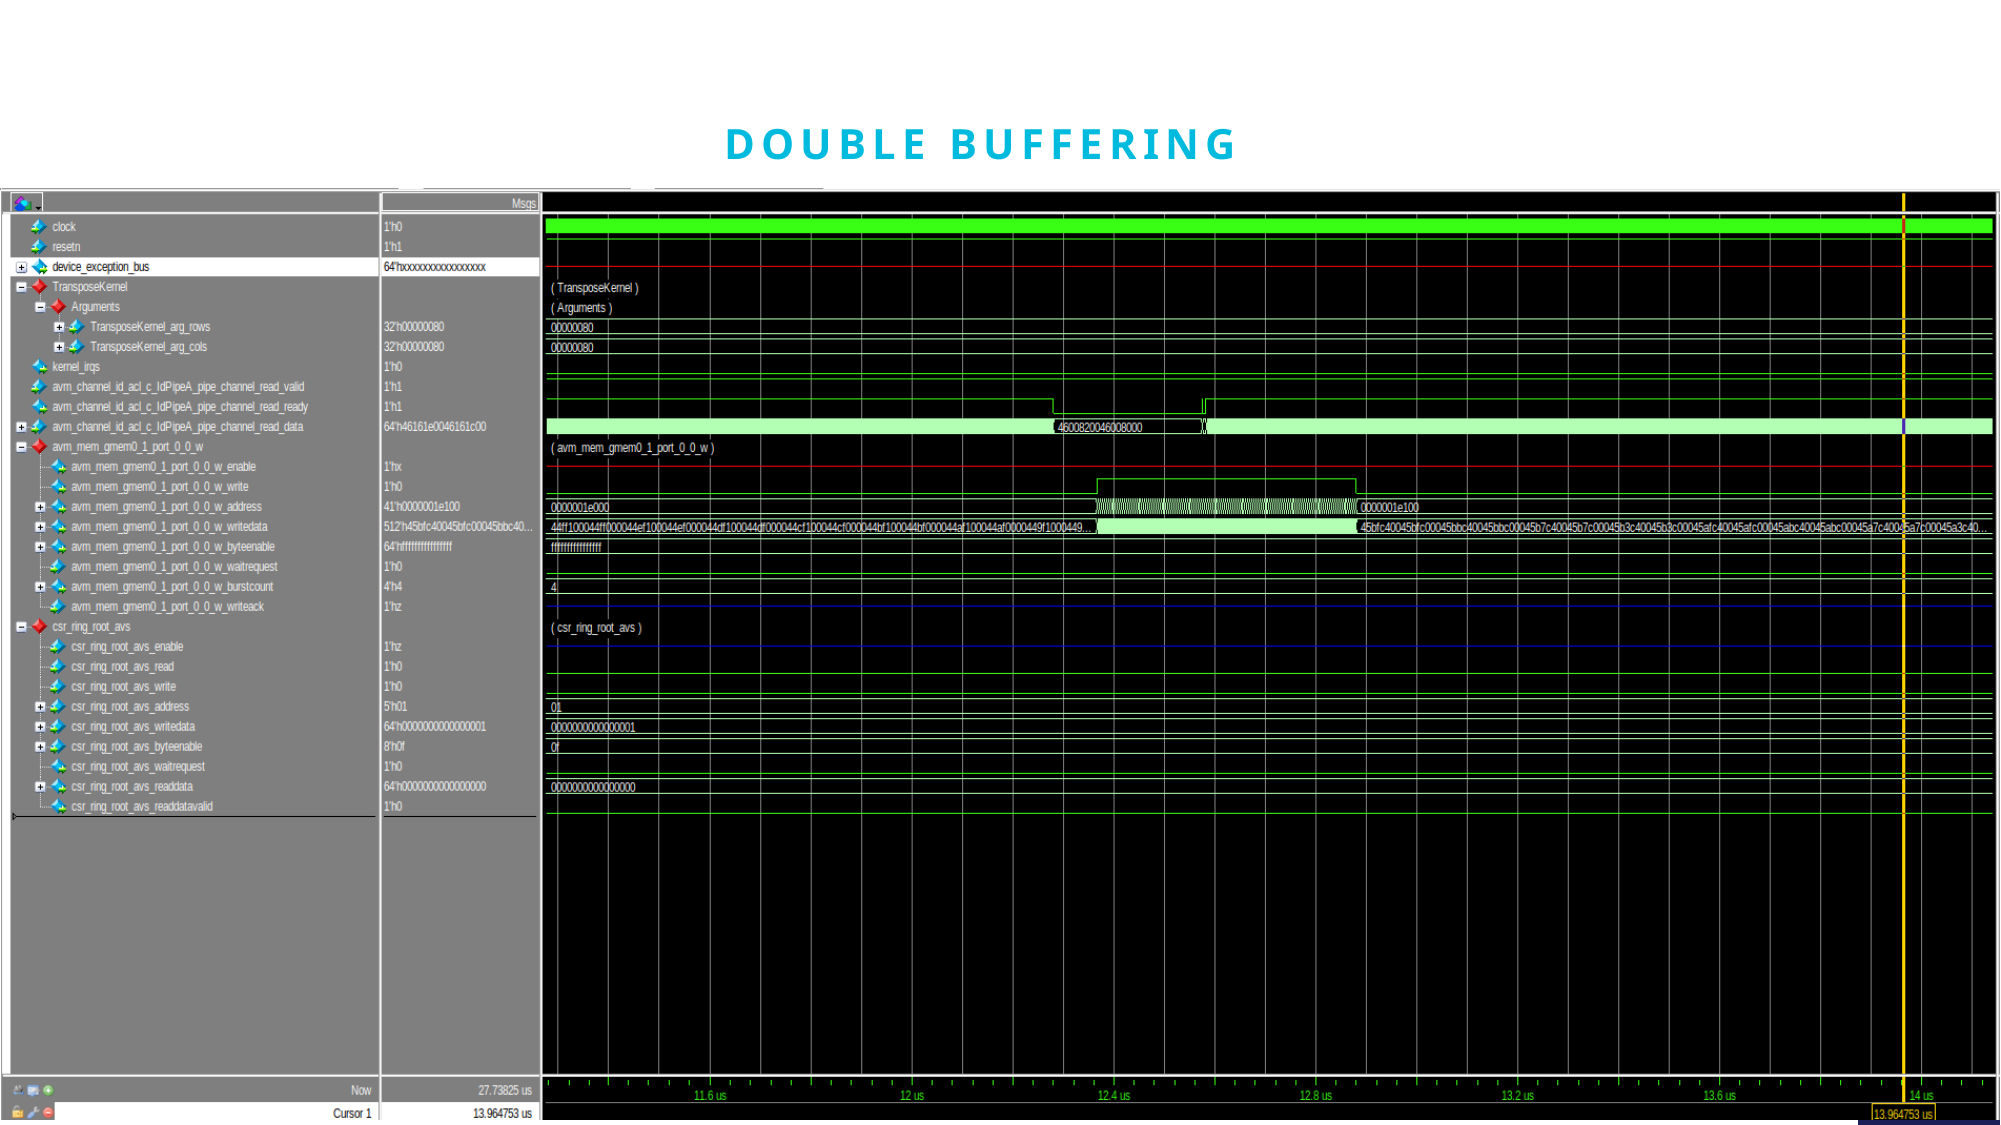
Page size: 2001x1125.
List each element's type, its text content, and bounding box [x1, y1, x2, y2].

title Double buffering [271, 118, 1689, 169]
picture [0, 188, 2000, 1121]
